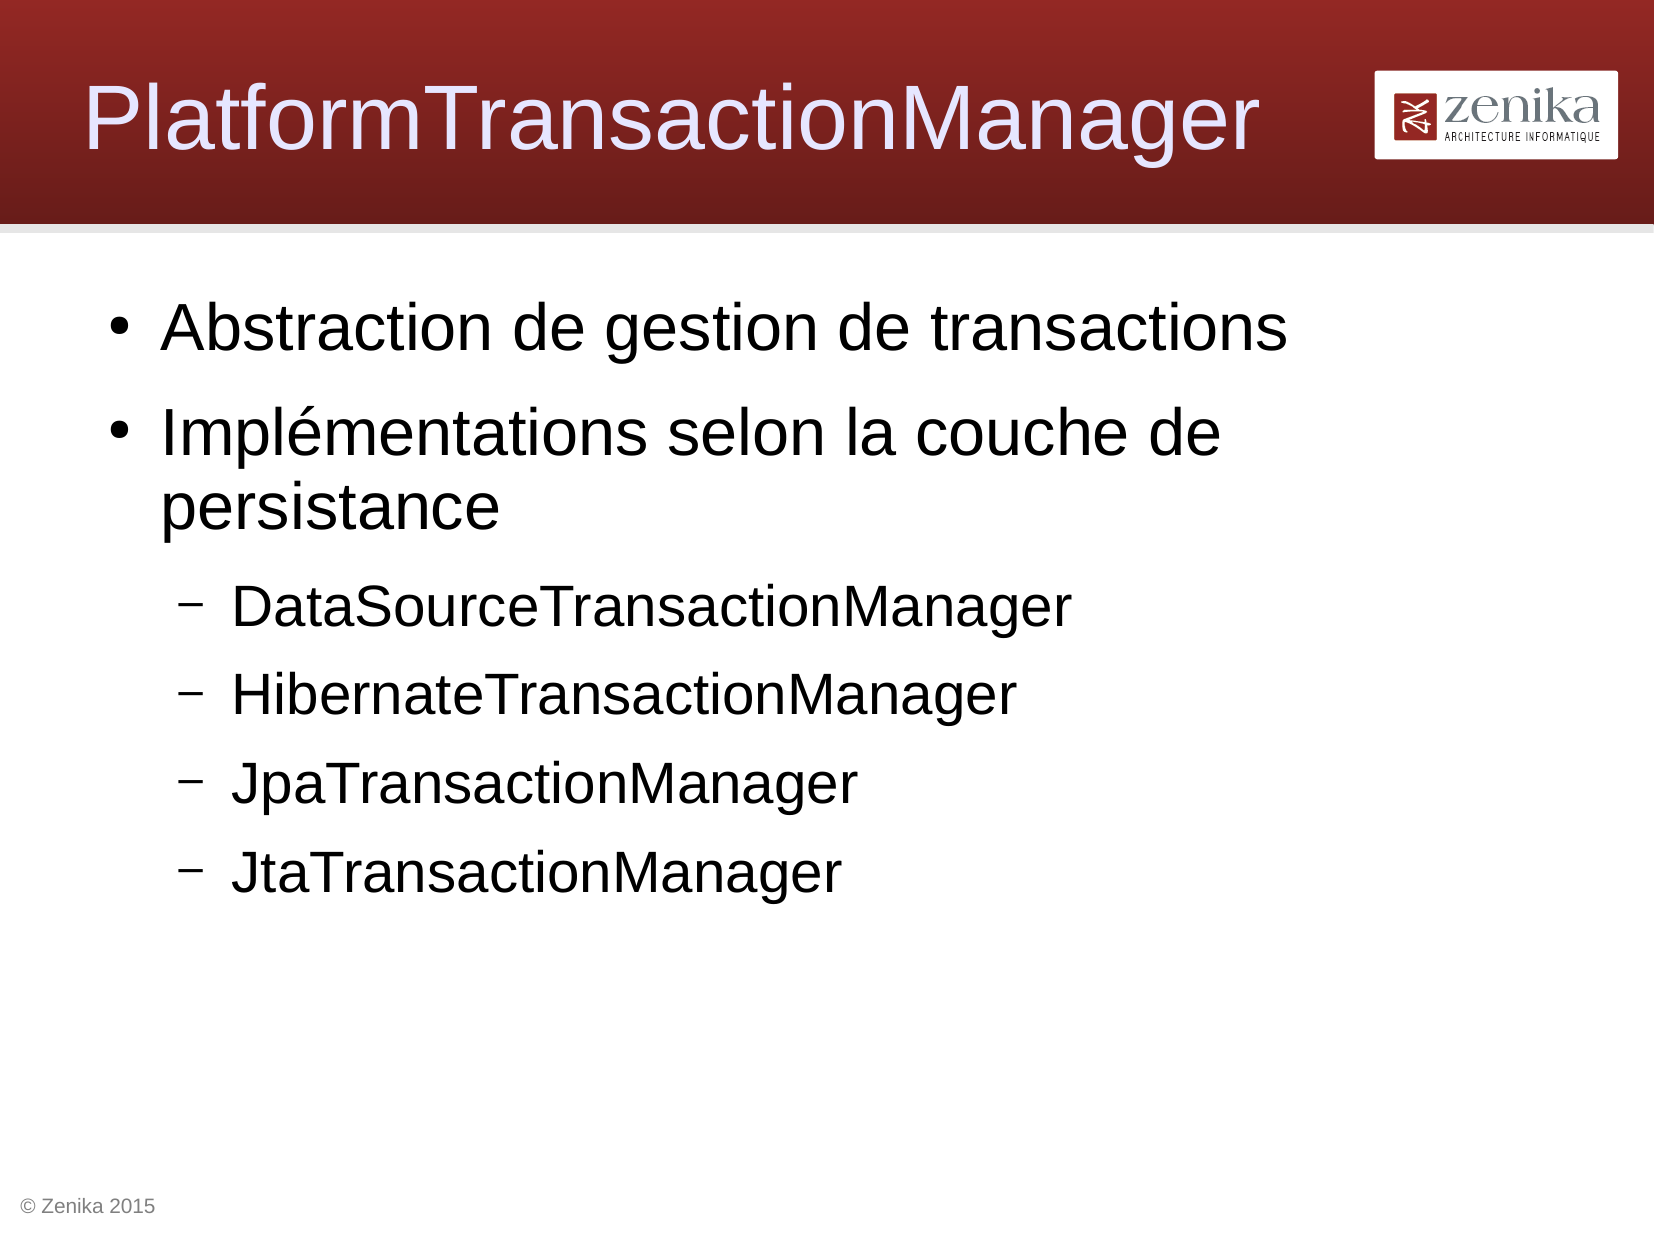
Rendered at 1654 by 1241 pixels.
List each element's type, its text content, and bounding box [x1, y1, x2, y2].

picture [1571, 82, 1600, 149]
title PlatformTransactionManager [82, 13, 1571, 222]
list Abstraction de gestion de transactions Implémentations selon la couche de persistance DataSourceTransactionManager HibernateTransactionManager JpaTransactionManager JtaTransactionManager [90, 290, 1546, 1010]
